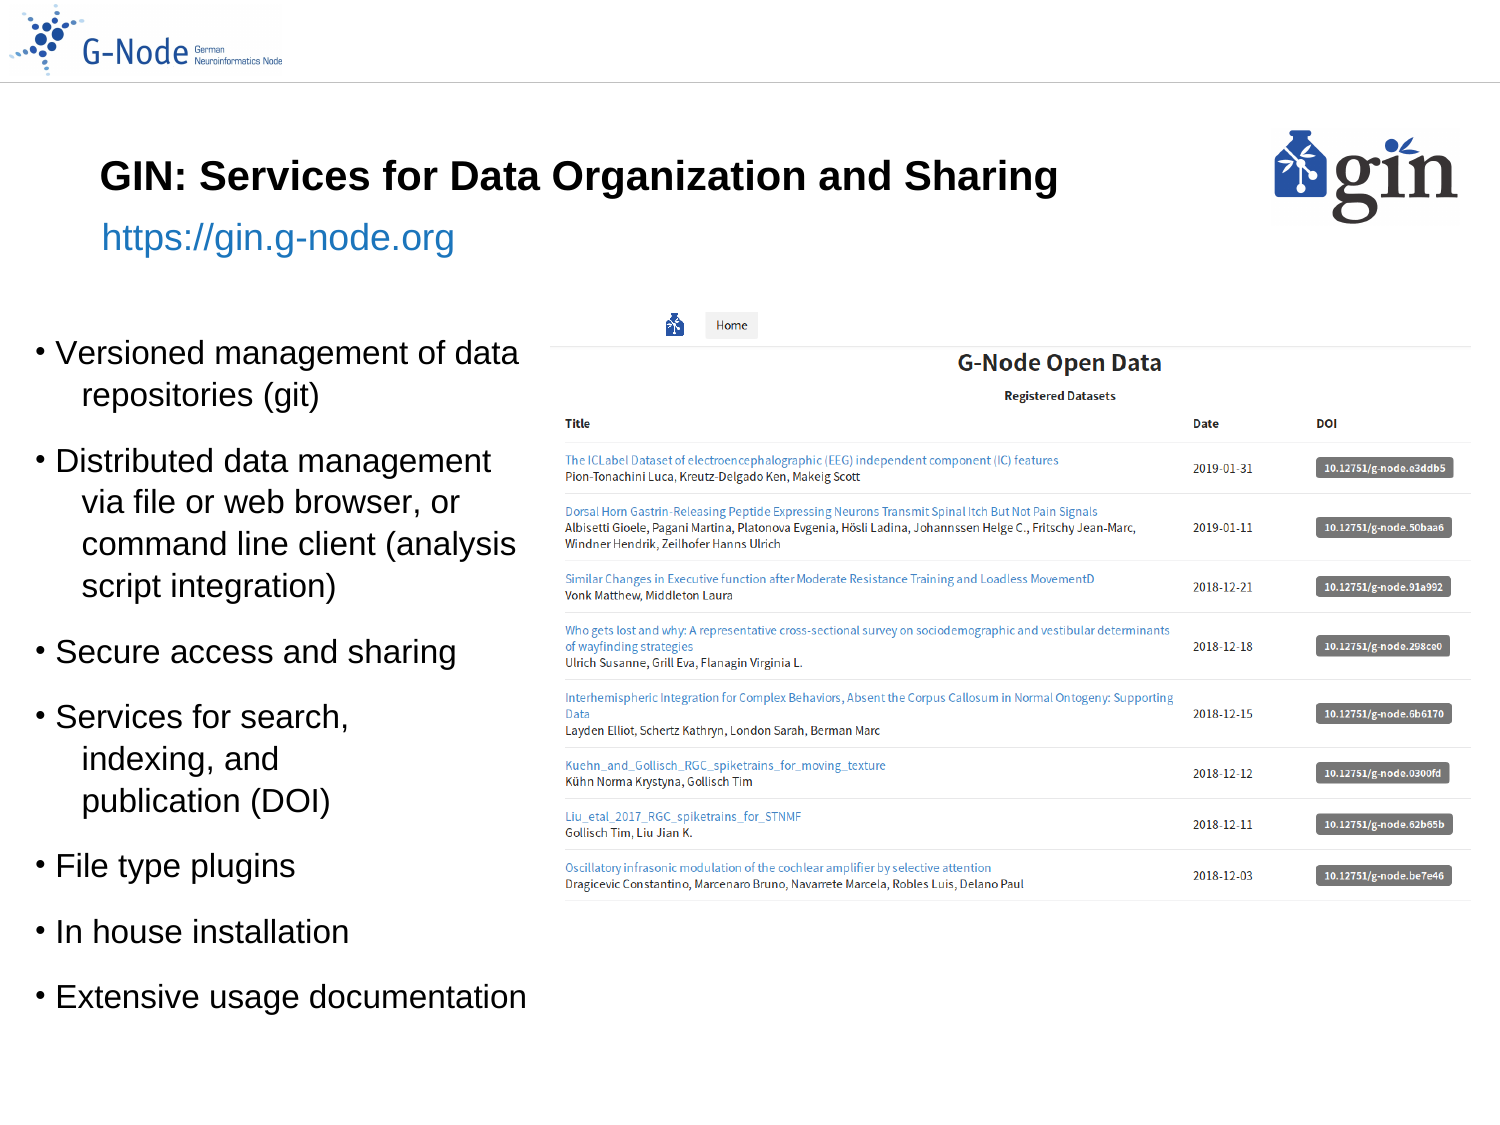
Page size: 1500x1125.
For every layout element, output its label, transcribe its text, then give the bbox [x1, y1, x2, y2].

text_box https://gin.g-node.org [86, 170, 471, 266]
picture [9, 4, 282, 76]
text_box Versioned management of data repositories (git) Distributed data management via file or web browser, or command line client (analysis script integration) Secure access and sharing Services for search, indexing, and publication (DOI) File type plugins In house installation Extensive usage documentation [19, 321, 550, 1024]
picture [1271, 128, 1460, 226]
picture [550, 312, 1471, 901]
text_box GIN: Services for Data Organization and Sharing [84, 140, 1271, 207]
